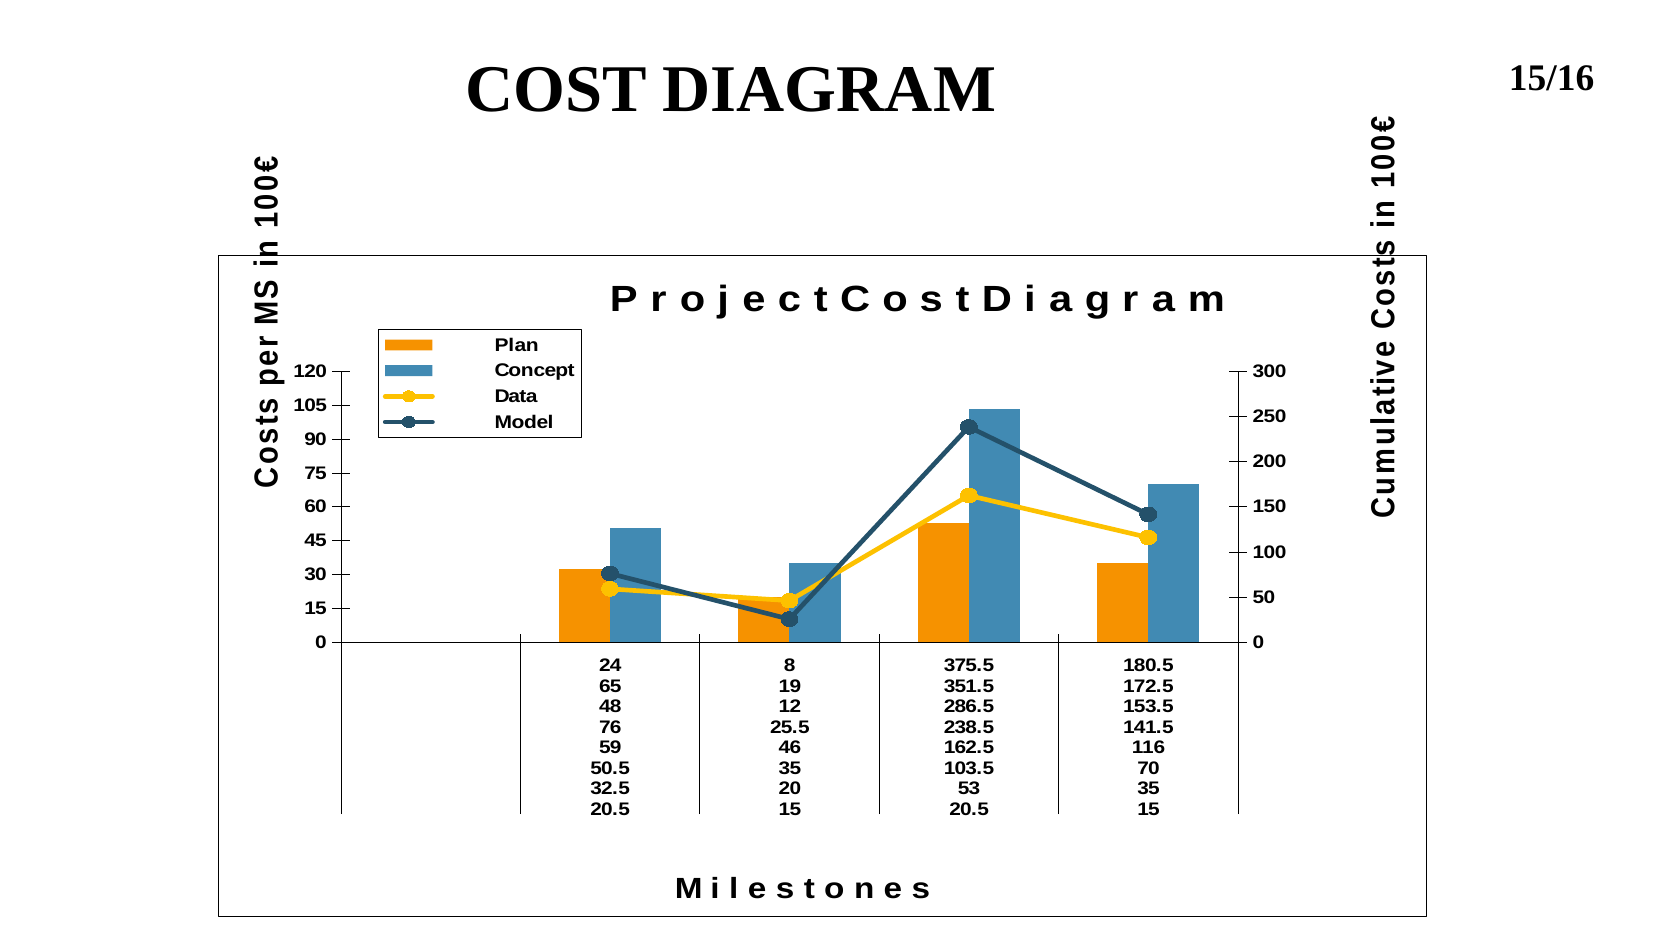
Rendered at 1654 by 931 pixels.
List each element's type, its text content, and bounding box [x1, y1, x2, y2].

text_box COST DIAGRAM [450, 37, 1034, 134]
text_box 15/16 [1494, 45, 1627, 107]
chart [217, 159, 1427, 917]
